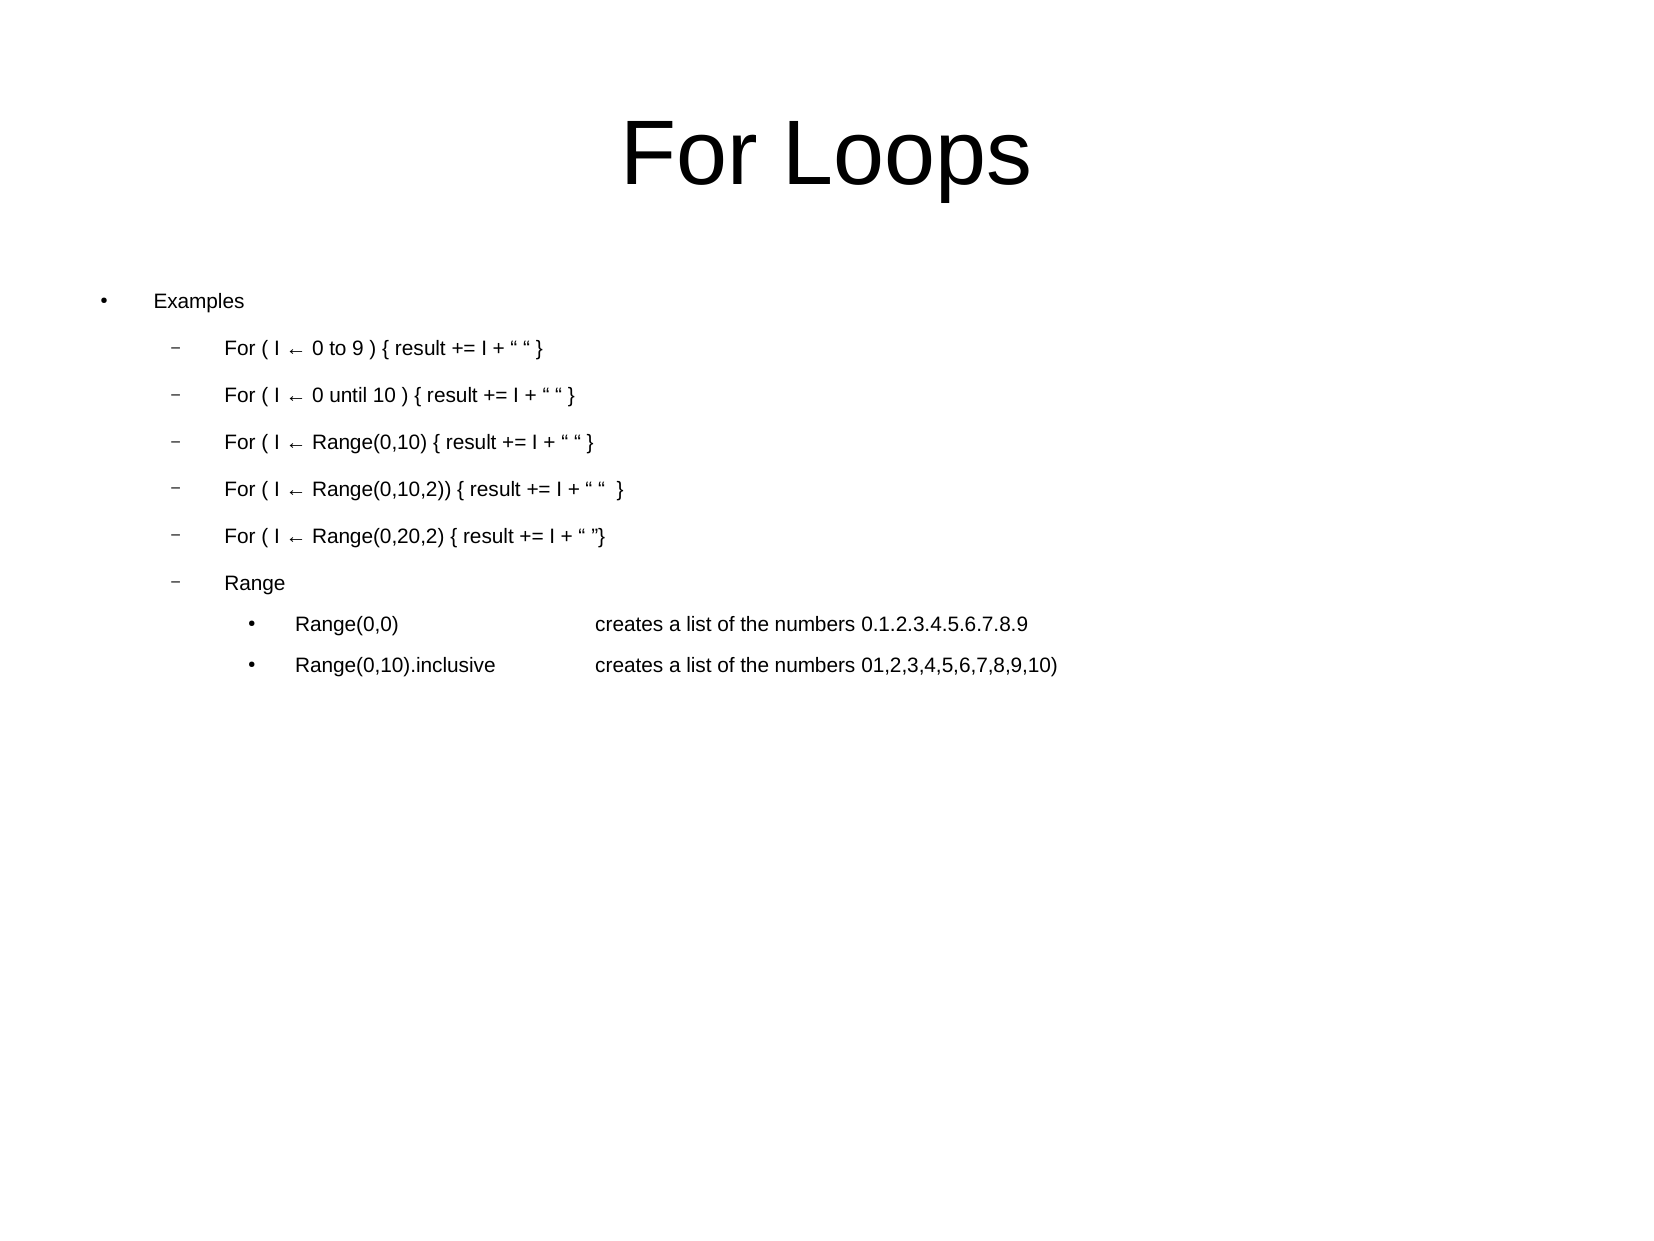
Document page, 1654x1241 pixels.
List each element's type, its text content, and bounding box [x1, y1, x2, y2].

title For Loops [82, 49, 1571, 257]
list Examples For ( I ← 0 to 9 ) { result += I + “ “ } For ( I ← 0 until 10 ) { result += I + “ “ } For ( I ← Range(0,10) { result += I + “ “ } For ( I ← Range(0,10,2)) { result += I + “ “ } For ( I ← Range(0,20,2) { result += I + “ ”} Range Range(0,0) creates a list of the numbers 0.1.2.3.4.5.6.7.8.9 Range(0,10).inclusive creates a list of the numbers 01,2,3,4,5,6,7,8,9,10) [82, 290, 1571, 1010]
